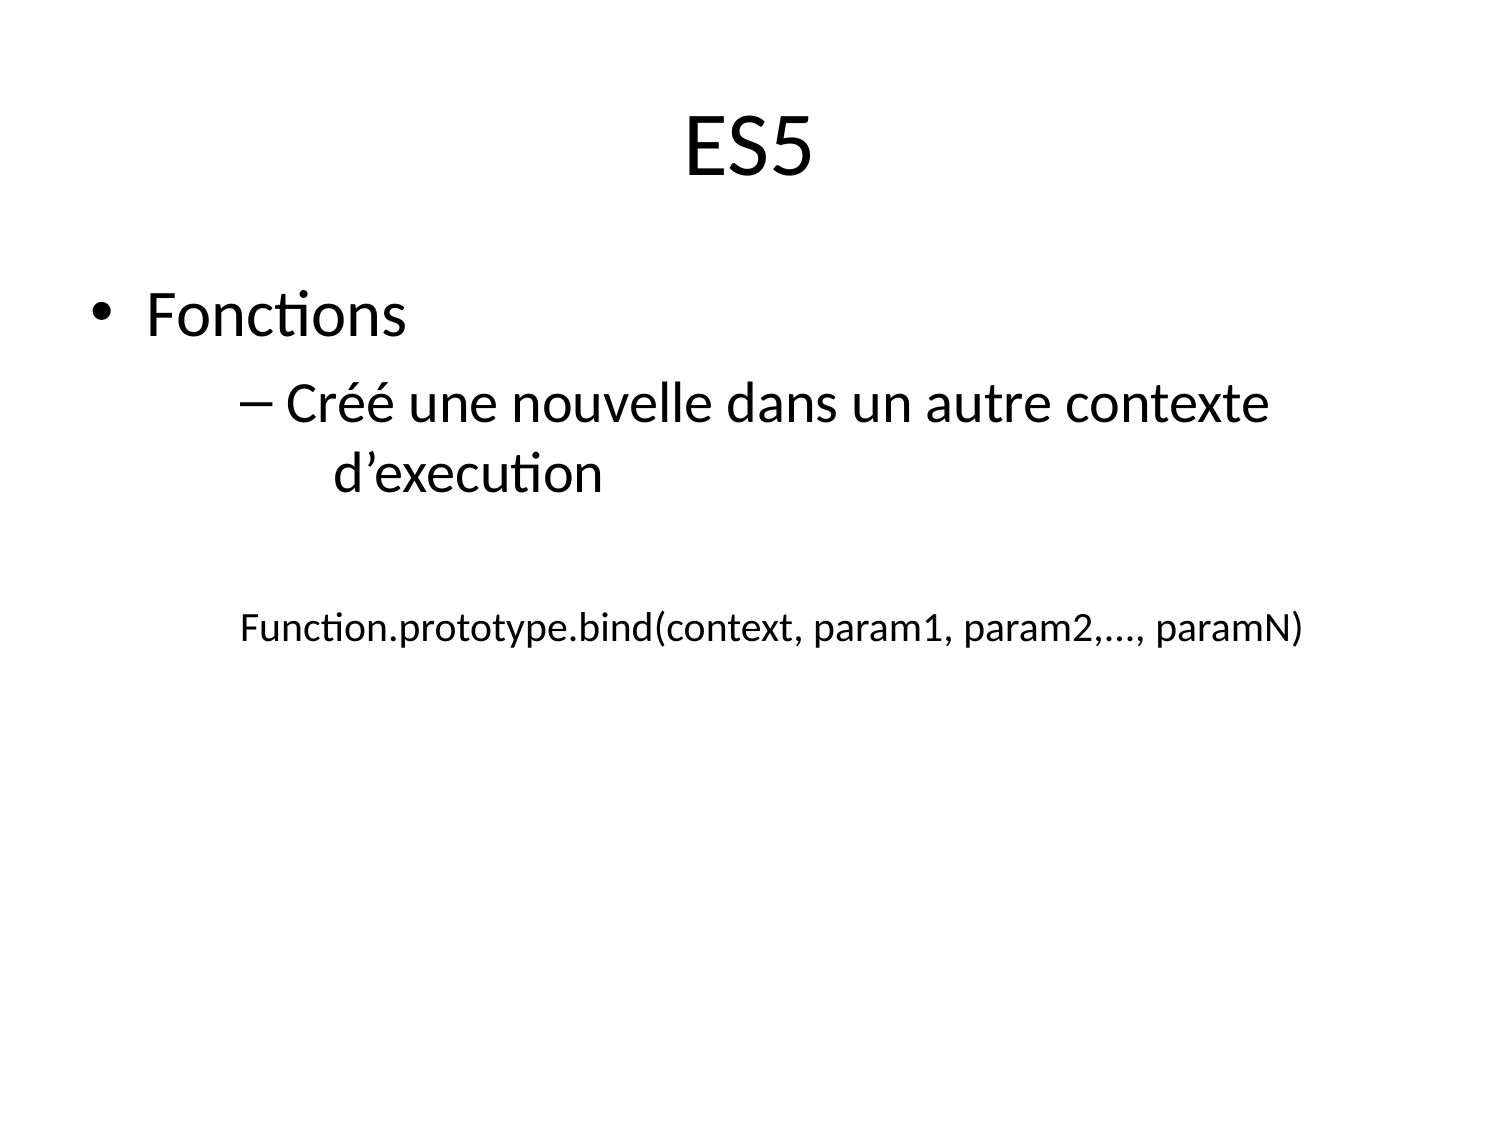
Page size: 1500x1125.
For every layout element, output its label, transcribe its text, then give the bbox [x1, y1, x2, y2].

title ES5 [75, 45, 1426, 233]
list Fonctions Créé une nouvelle dans un autre contexte d’execution Function.prototype.bind(context, param1, param2,..., paramN) [75, 262, 1426, 1005]
